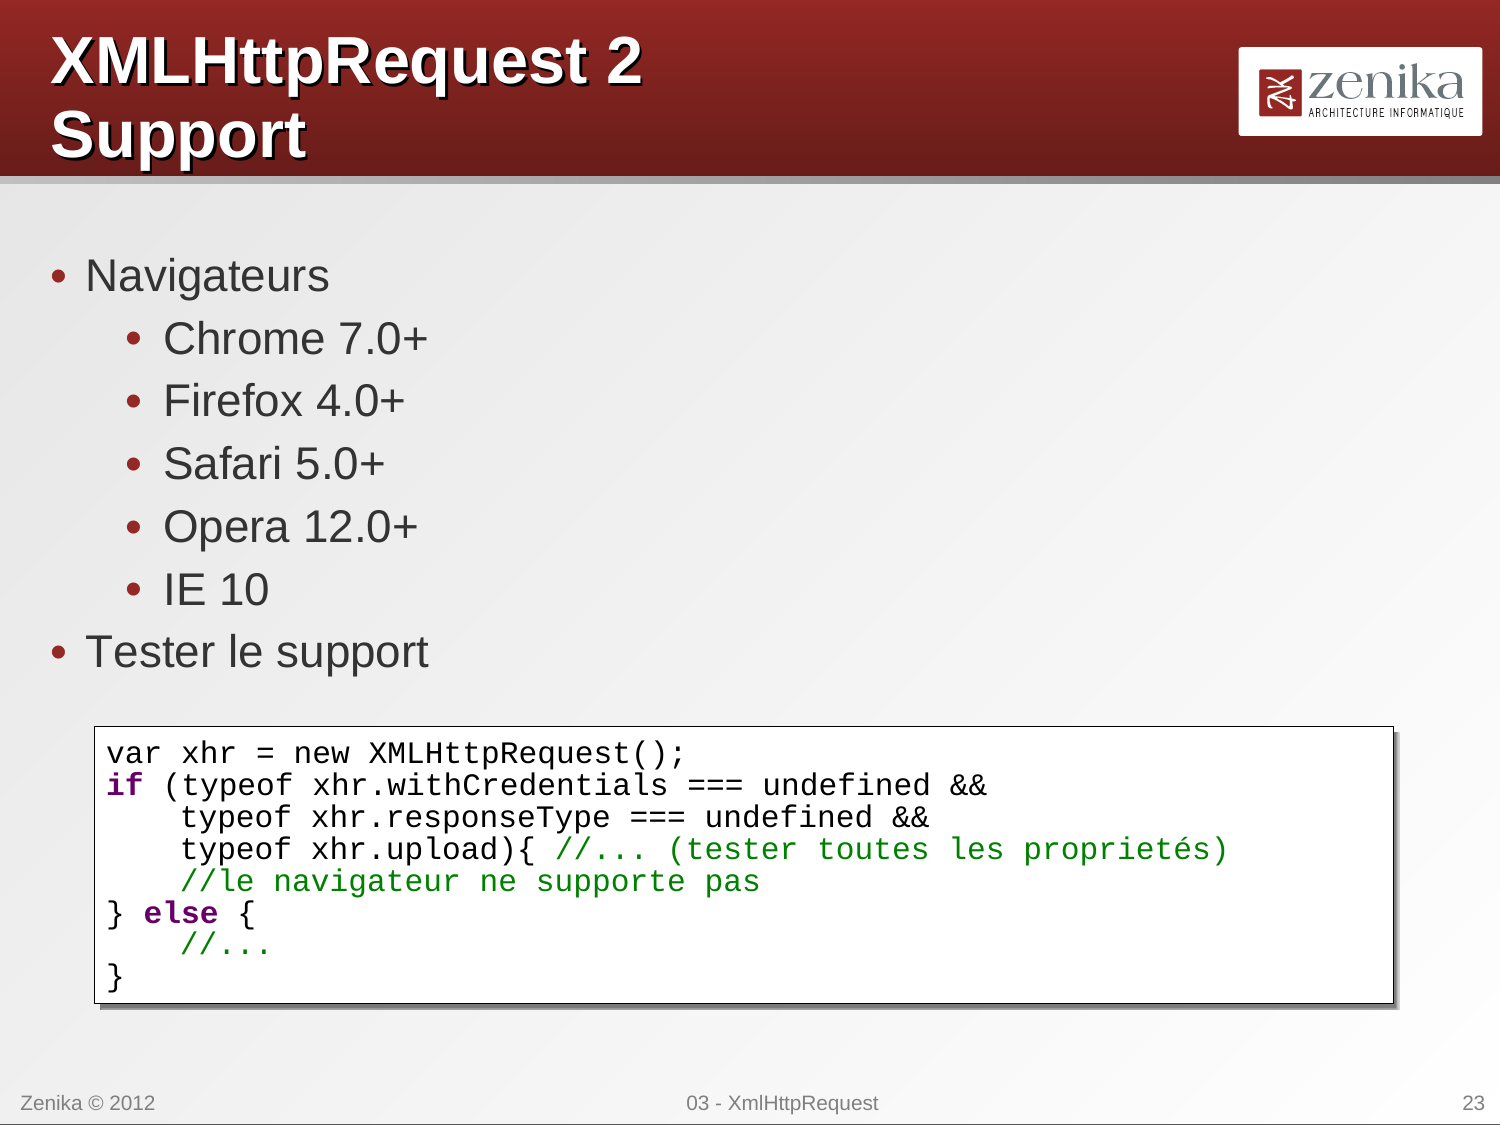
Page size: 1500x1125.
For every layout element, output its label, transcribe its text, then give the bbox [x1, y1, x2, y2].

list Navigateurs Chrome 7.0+ Firefox 4.0+ Safari 5.0+ Opera 12.0+ IE 10 Tester le support [50, 249, 1435, 1064]
title XMLHttpRequest 2 Support [50, 22, 1206, 173]
text_box var xhr = new XMLHttpRequest(); if (typeof xhr.withCredentials === undefined && typeof xhr.responseType === undefined && typeof xhr.upload){ //... (tester toutes les proprietés) //le navigateur ne supporte pas } else { //... } [94, 726, 1394, 1004]
picture [1257, 58, 1464, 125]
